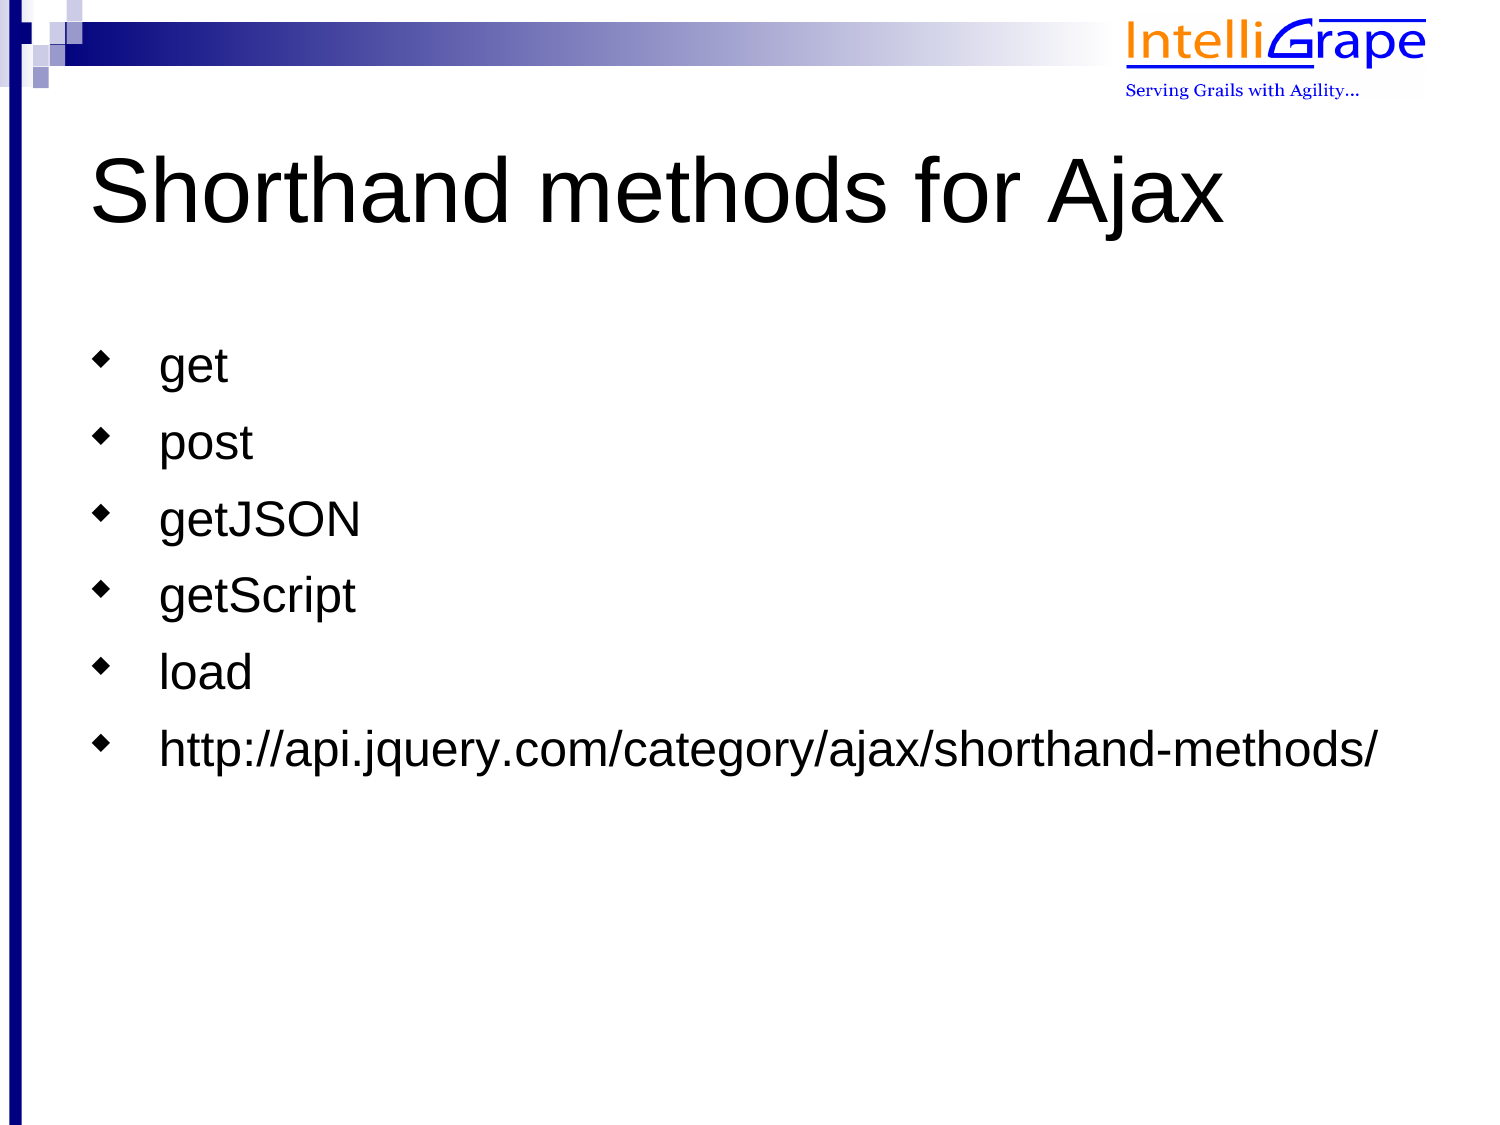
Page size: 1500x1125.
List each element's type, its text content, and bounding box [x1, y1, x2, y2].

title Shorthand methods for Ajax [74, 67, 1422, 305]
picture [1125, 12, 1426, 100]
list get post getJSON getScript load http://api.jquery.com/category/ajax/shorthand-methods/ [74, 324, 1422, 1068]
